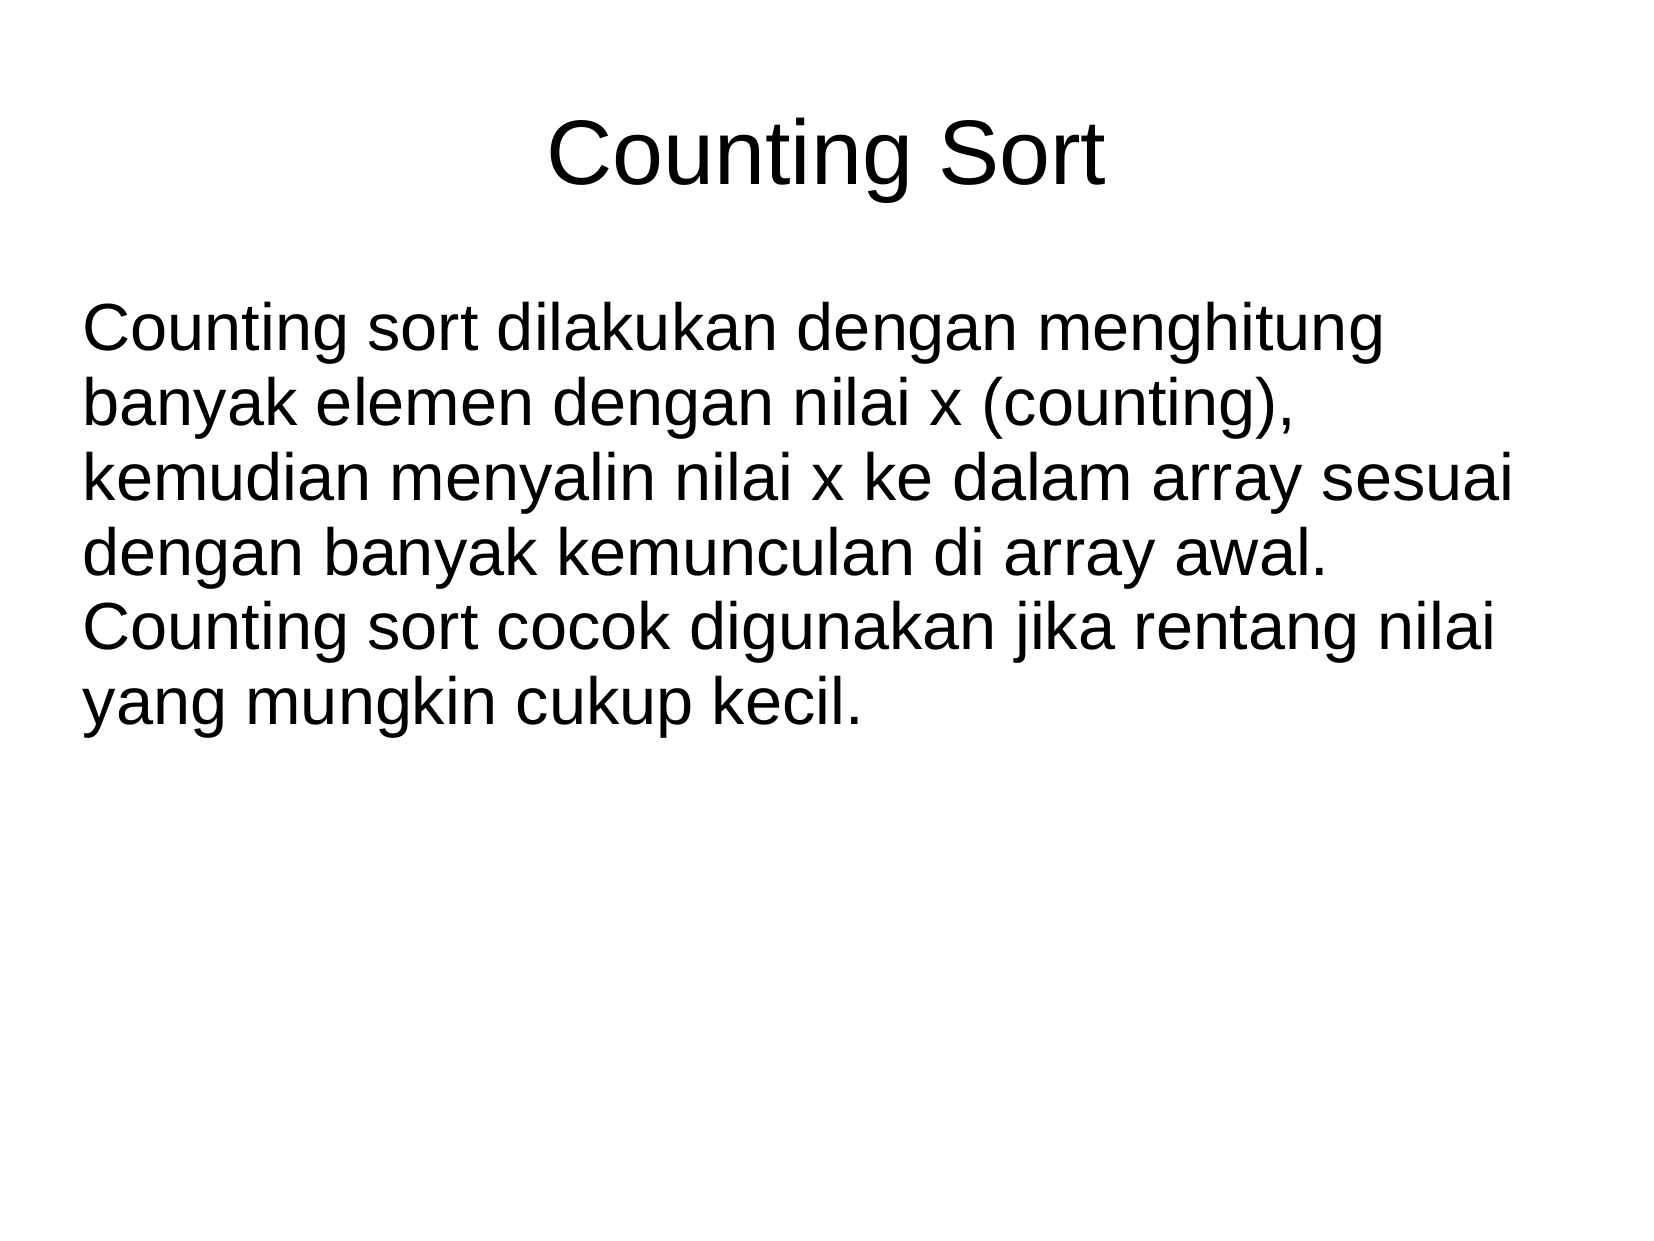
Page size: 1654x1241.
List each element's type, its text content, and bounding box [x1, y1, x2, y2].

list Counting sort dilakukan dengan menghitung banyak elemen dengan nilai x (counting), kemudian menyalin nilai x ke dalam array sesuai dengan banyak kemunculan di array awal. Counting sort cocok digunakan jika rentang nilai yang mungkin cukup kecil. [82, 290, 1571, 1010]
title Counting Sort [82, 49, 1571, 257]
